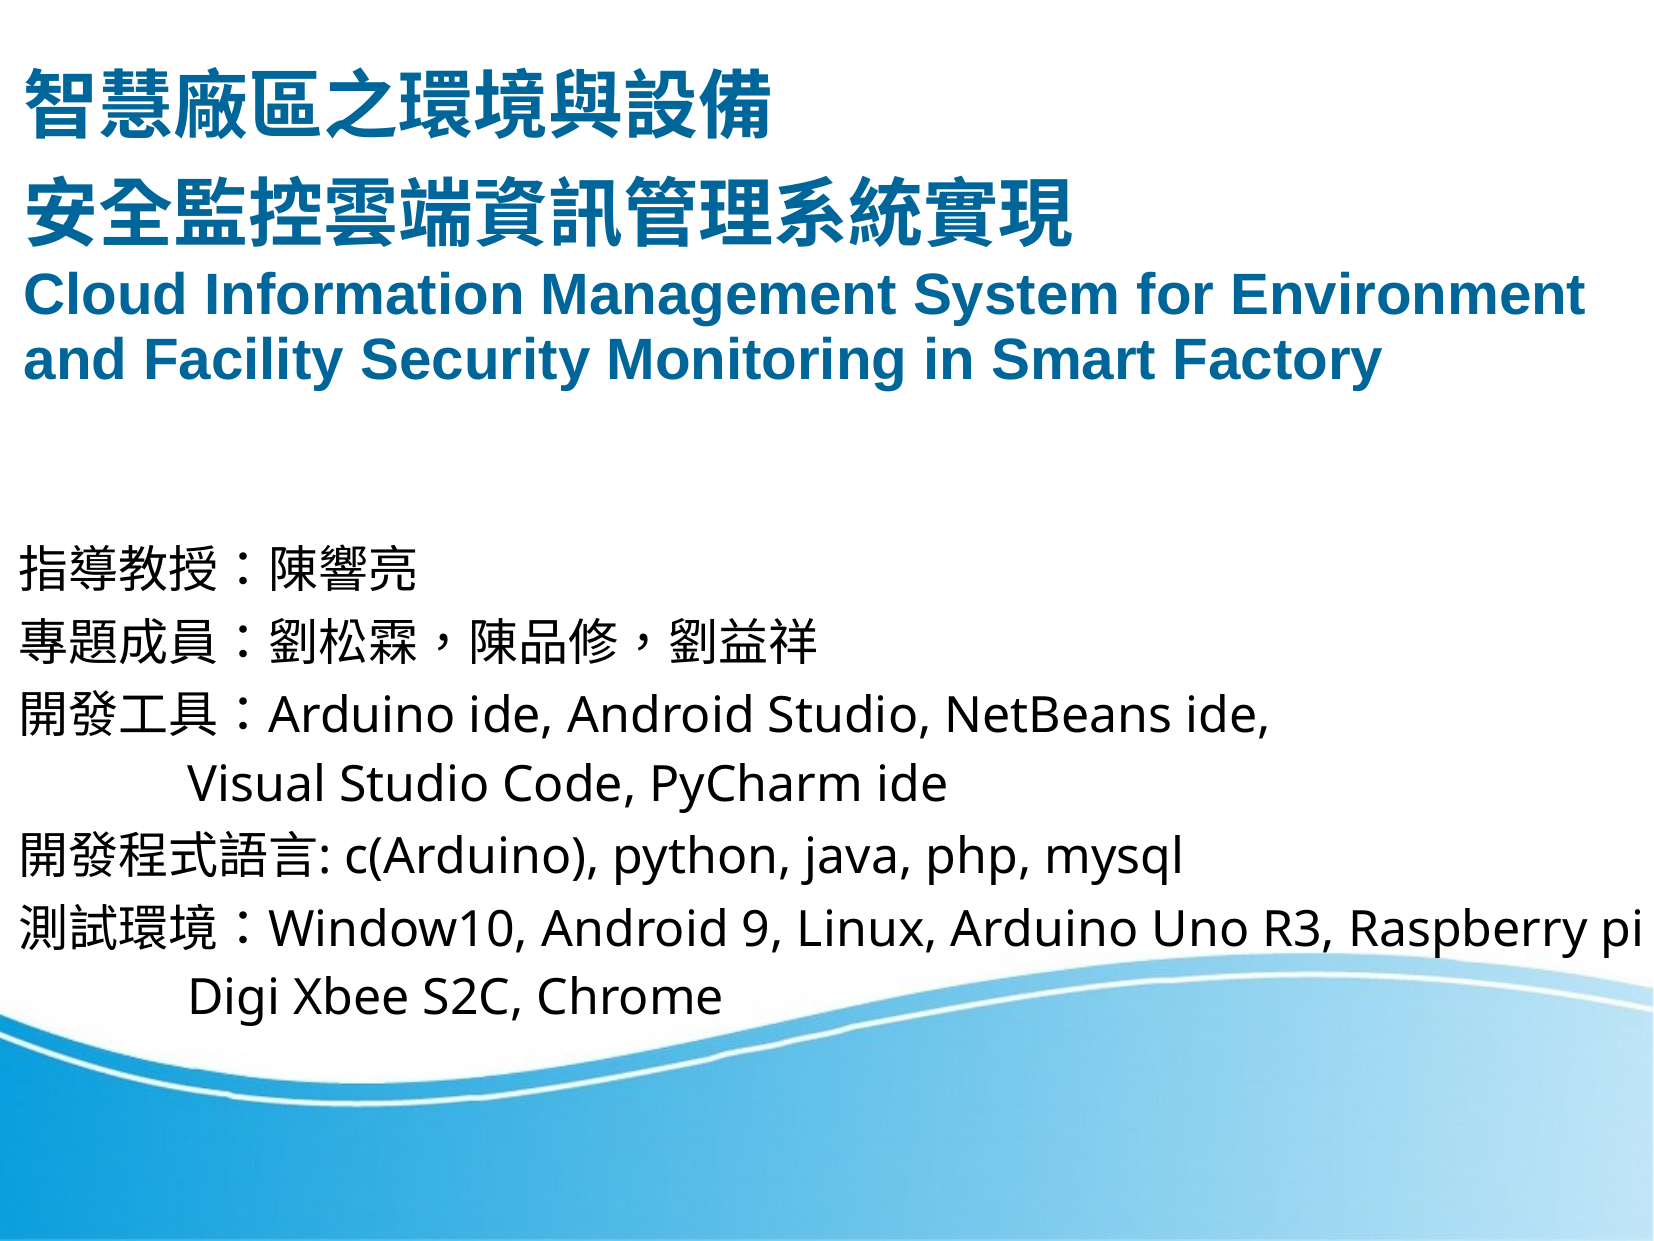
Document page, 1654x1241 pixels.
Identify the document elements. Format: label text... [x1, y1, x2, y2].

title 智慧廠區之環境與設備 安全監控雲端資訊管理系統實現 Cloud Information Management System for Environment and Facility Security Monitoring in Smart Factory [23, 11, 1630, 426]
picture [0, 952, 1654, 1241]
text_box 指導教授：陳響亮 專題成員：劉松霖，陳品修，劉益祥 開發工具：Arduino ide, Android Studio, NetBeans ide, Visual Studio Code, PyCharm ide 開發程式語言: c(Arduino), python, java, php, mysql 測試環境：Window10, Android 9, Linux, Arduino Uno R3, Raspberry pi 3 b+, Digi Xbee S2C, Chrome [0, 522, 1654, 888]
